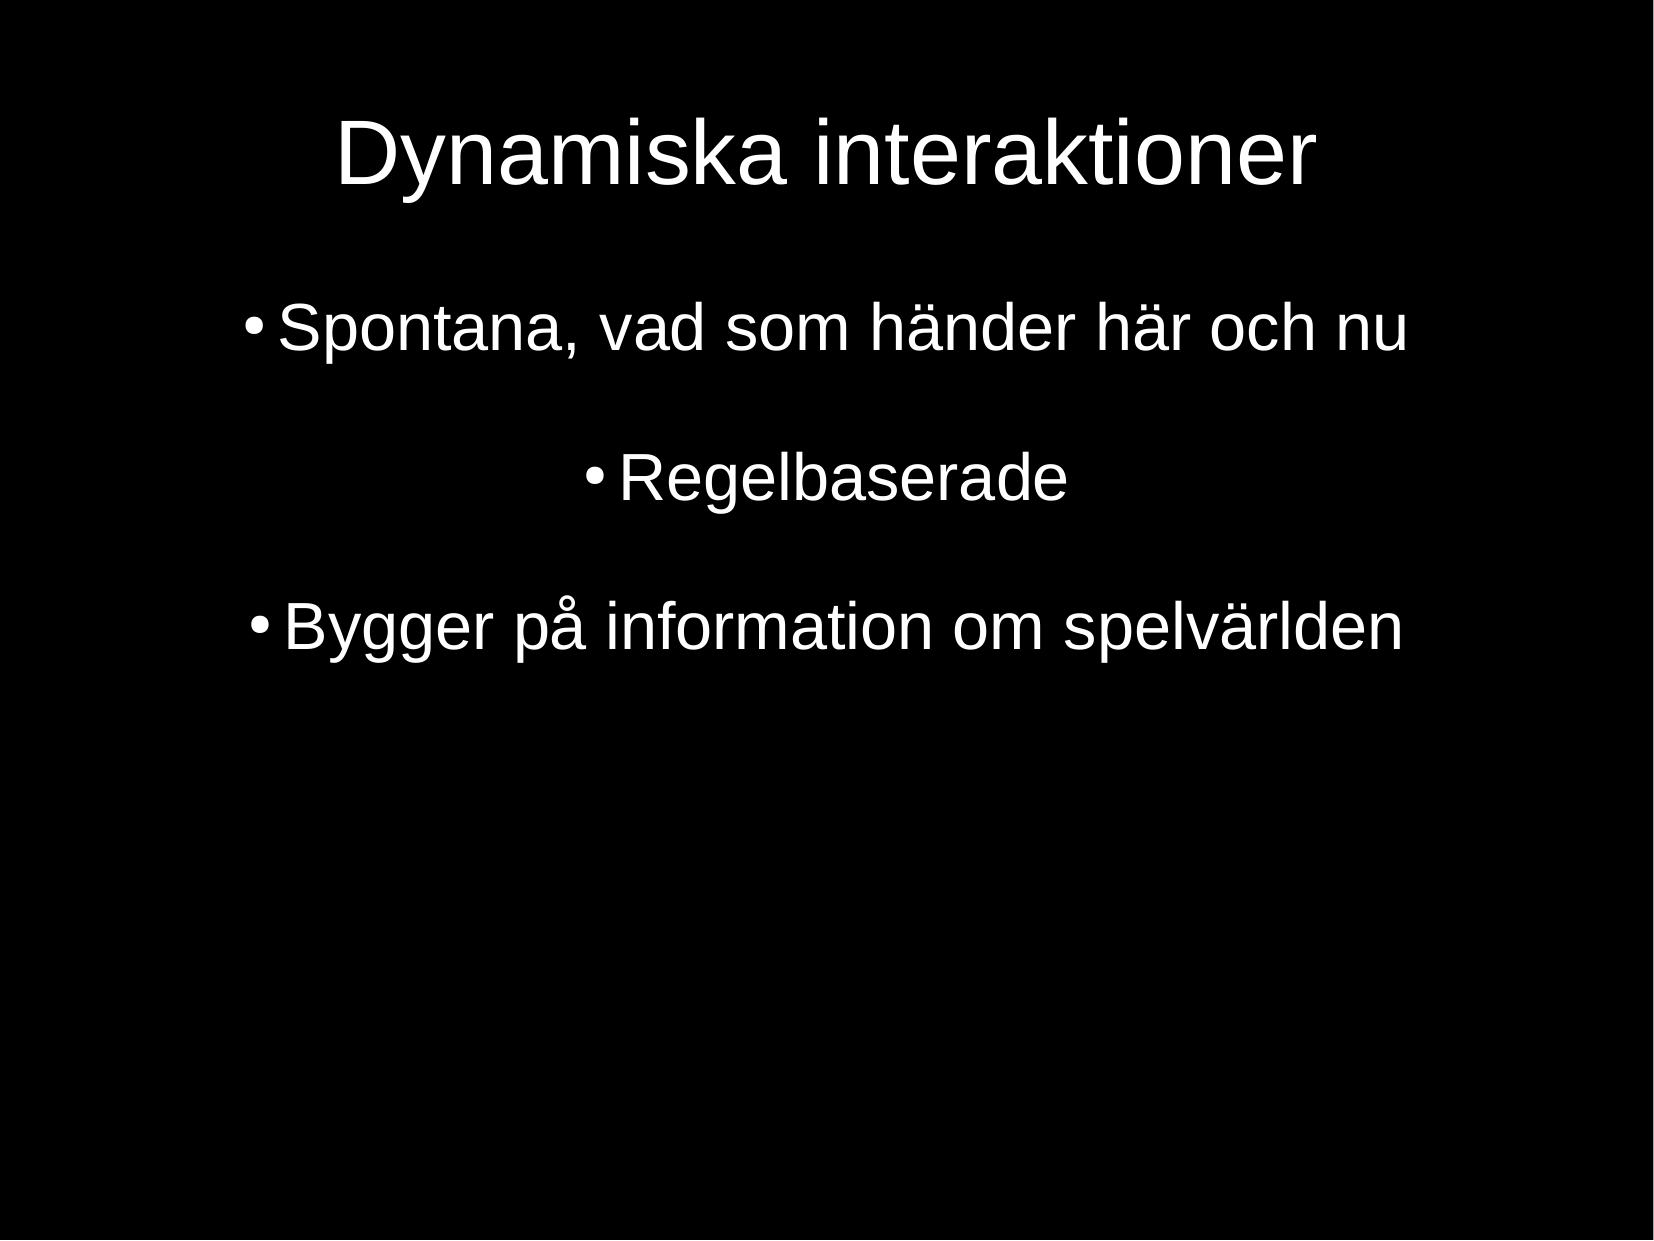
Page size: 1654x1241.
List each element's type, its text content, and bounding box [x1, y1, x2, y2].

subtitle Spontana, vad som händer här och nu Regelbaserade Bygger på information om spelvärlden [82, 290, 1571, 1010]
title Dynamiska interaktioner [82, 49, 1571, 257]
